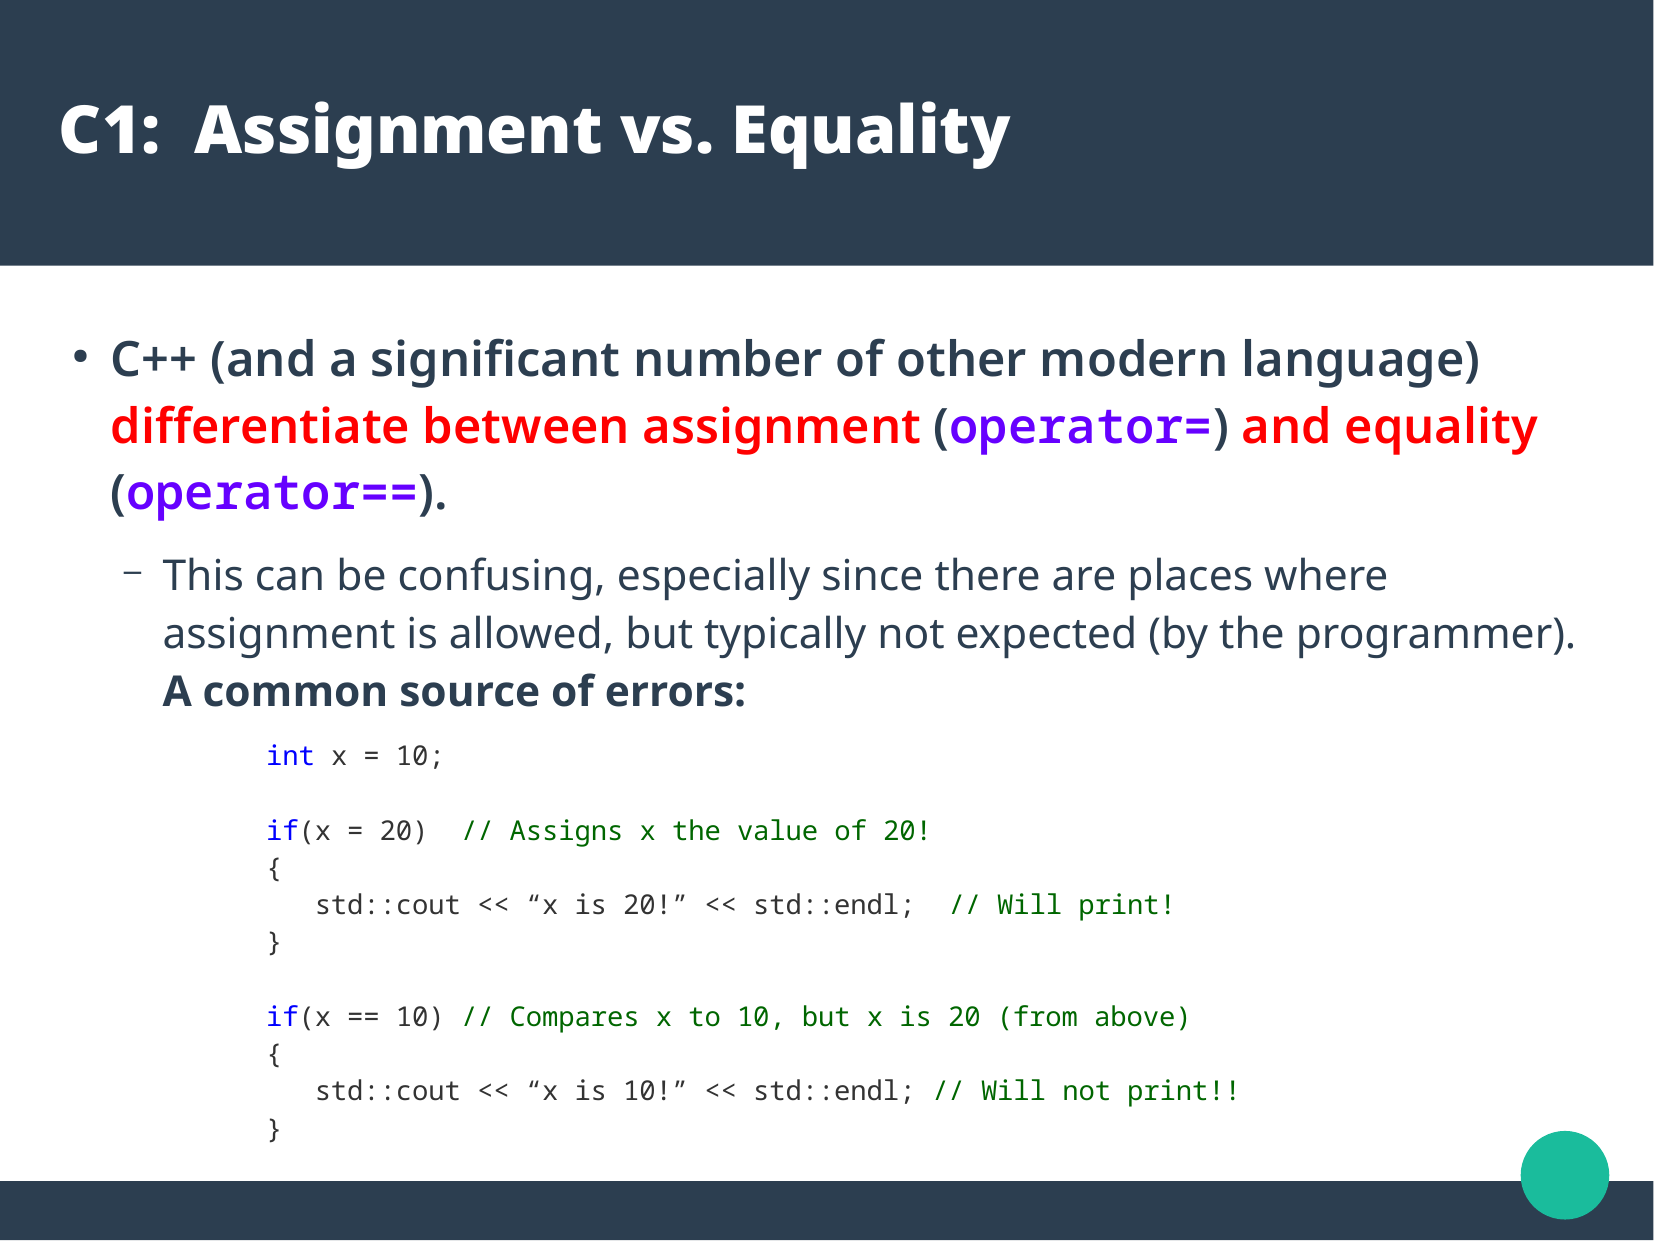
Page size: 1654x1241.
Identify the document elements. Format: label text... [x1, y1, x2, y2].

list C++ (and a significant number of other modern language) differentiate between assignment (operator=) and equality (operator==). This can be confusing, especially since there are places where assignment is allowed, but typically not expected (by the programmer). A common source of errors: int x = 10; if(x = 20) // Assigns x the value of 20! { std::cout << “x is 20!” << std::endl; // Will print! } if(x == 10) // Compares x to 10, but x is 20 (from above) { std::cout << “x is 10!” << std::endl; // Will not print!! } [59, 324, 1595, 1152]
title C1: Assignment vs. Equality [59, 49, 1595, 207]
